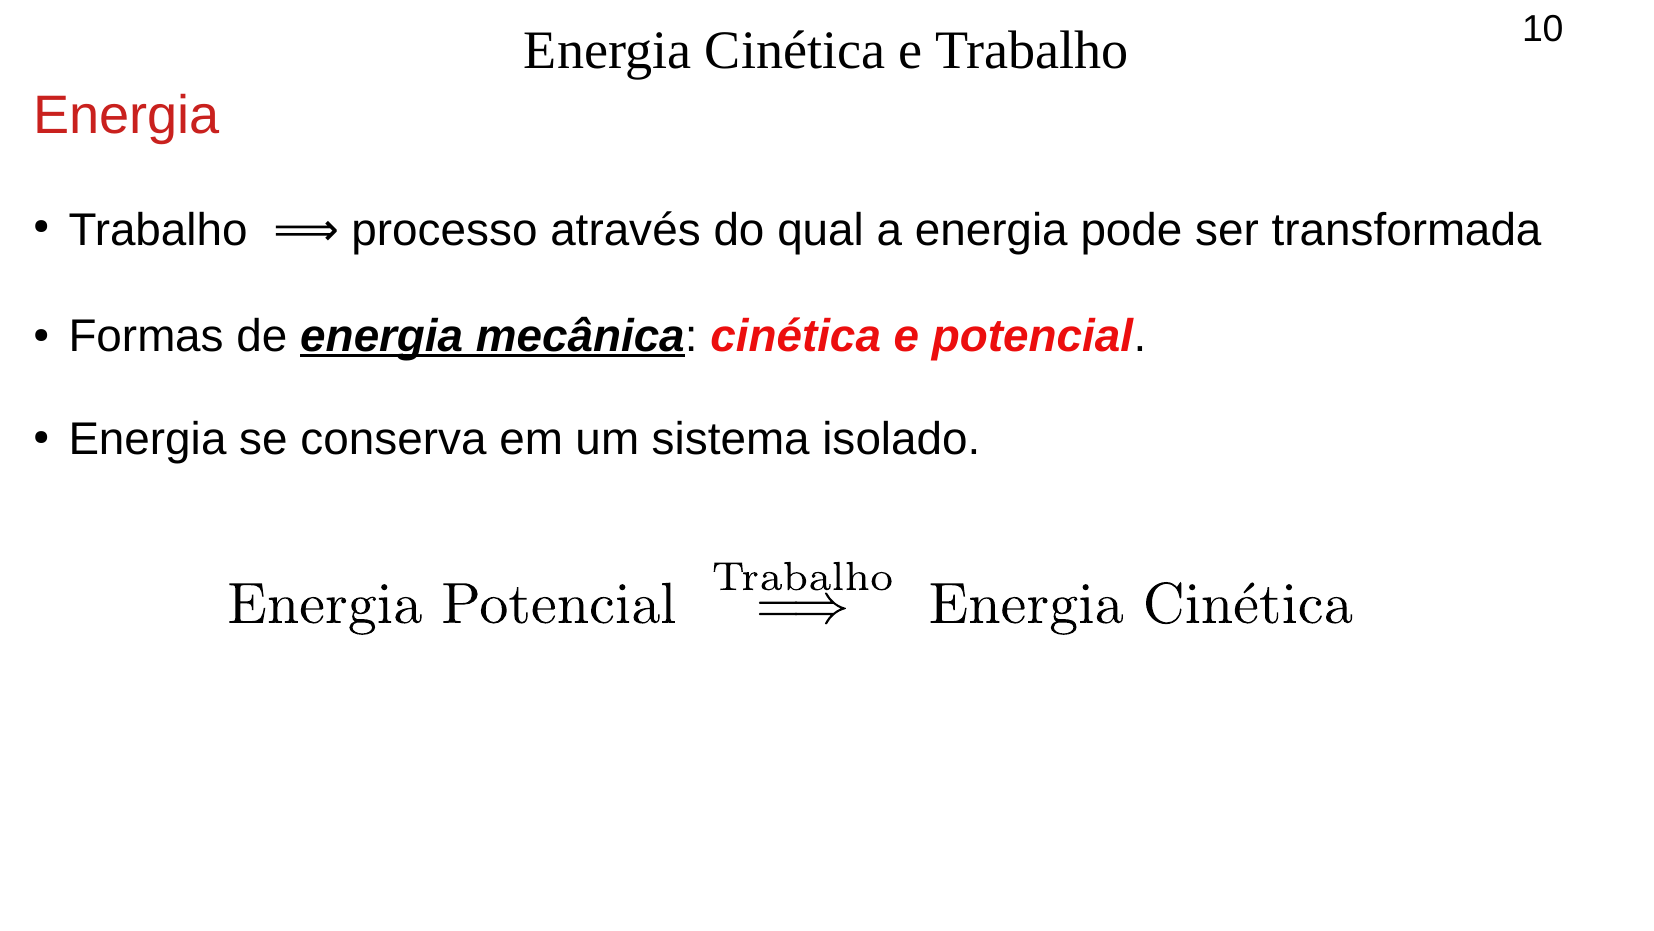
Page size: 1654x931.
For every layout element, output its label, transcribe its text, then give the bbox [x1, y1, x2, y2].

text_box Energia Cinética e Trabalho [509, 0, 1145, 88]
text_box <number> [1507, 0, 1654, 71]
picture [225, 559, 1355, 638]
text_box Energia Trabalho ⟹ processo através do qual a energia pode ser transformada Formas de energia mecânica: cinética e potencial. Energia se conserva em um sistema isolado. [18, 77, 1615, 666]
